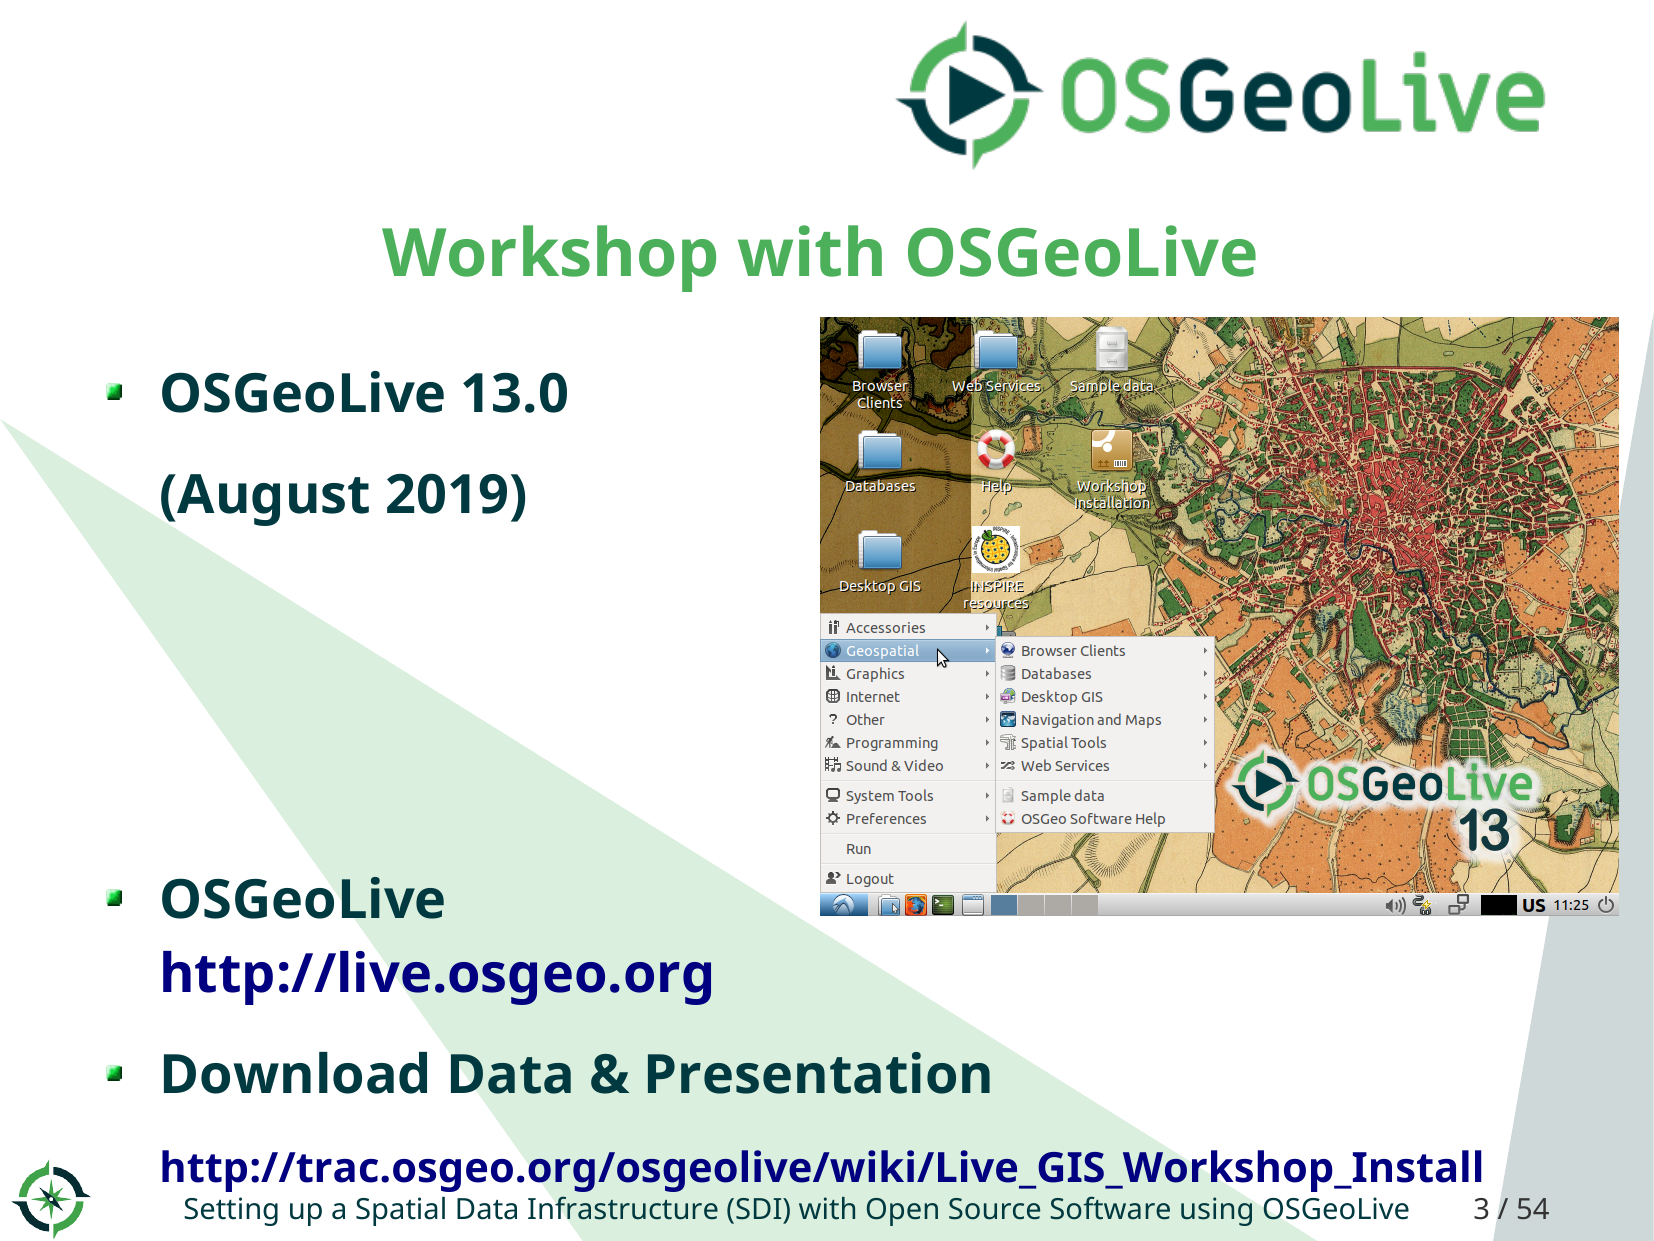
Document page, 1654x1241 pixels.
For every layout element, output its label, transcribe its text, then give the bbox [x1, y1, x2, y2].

title Workshop with OSGeoLive [76, 177, 1565, 325]
picture [10, 1158, 88, 1240]
picture [820, 317, 1619, 916]
list OSGeoLive 13.0 (August 2019) OSGeoLive http://live.osgeo.org Download Data & Presentation http://trac.osgeo.org/osgeolive/wiki/Live_GIS_Workshop_Install [88, 354, 1577, 1241]
picture [751, 17, 1654, 174]
